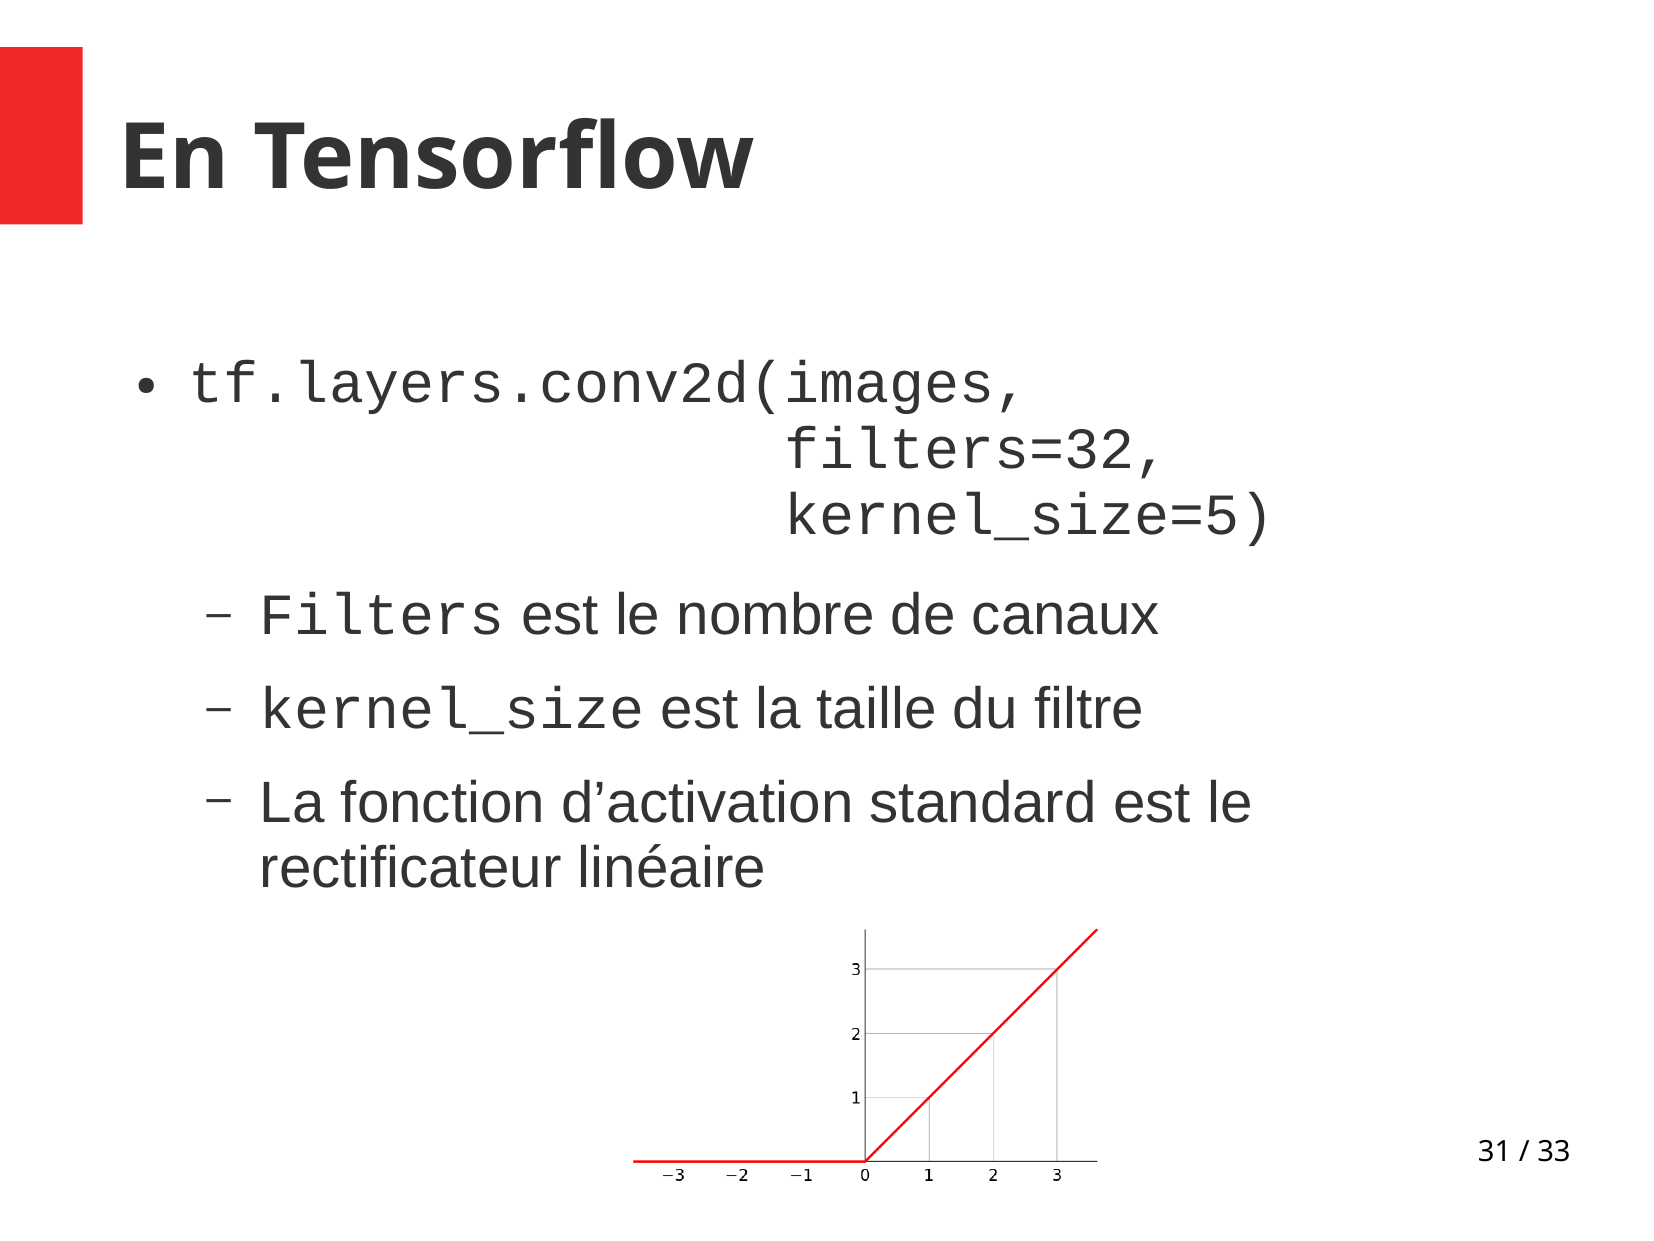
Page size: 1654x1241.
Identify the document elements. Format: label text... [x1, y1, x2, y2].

title En Tensorflow [118, 49, 1571, 257]
list tf.layers.conv2d(images, filters=32, kernel_size=5) Filters est le nombre de canaux kernel_size est la taille du filtre La fonction d’activation standard est le rectificateur linéaire [118, 354, 1536, 1074]
picture [625, 921, 1105, 1193]
